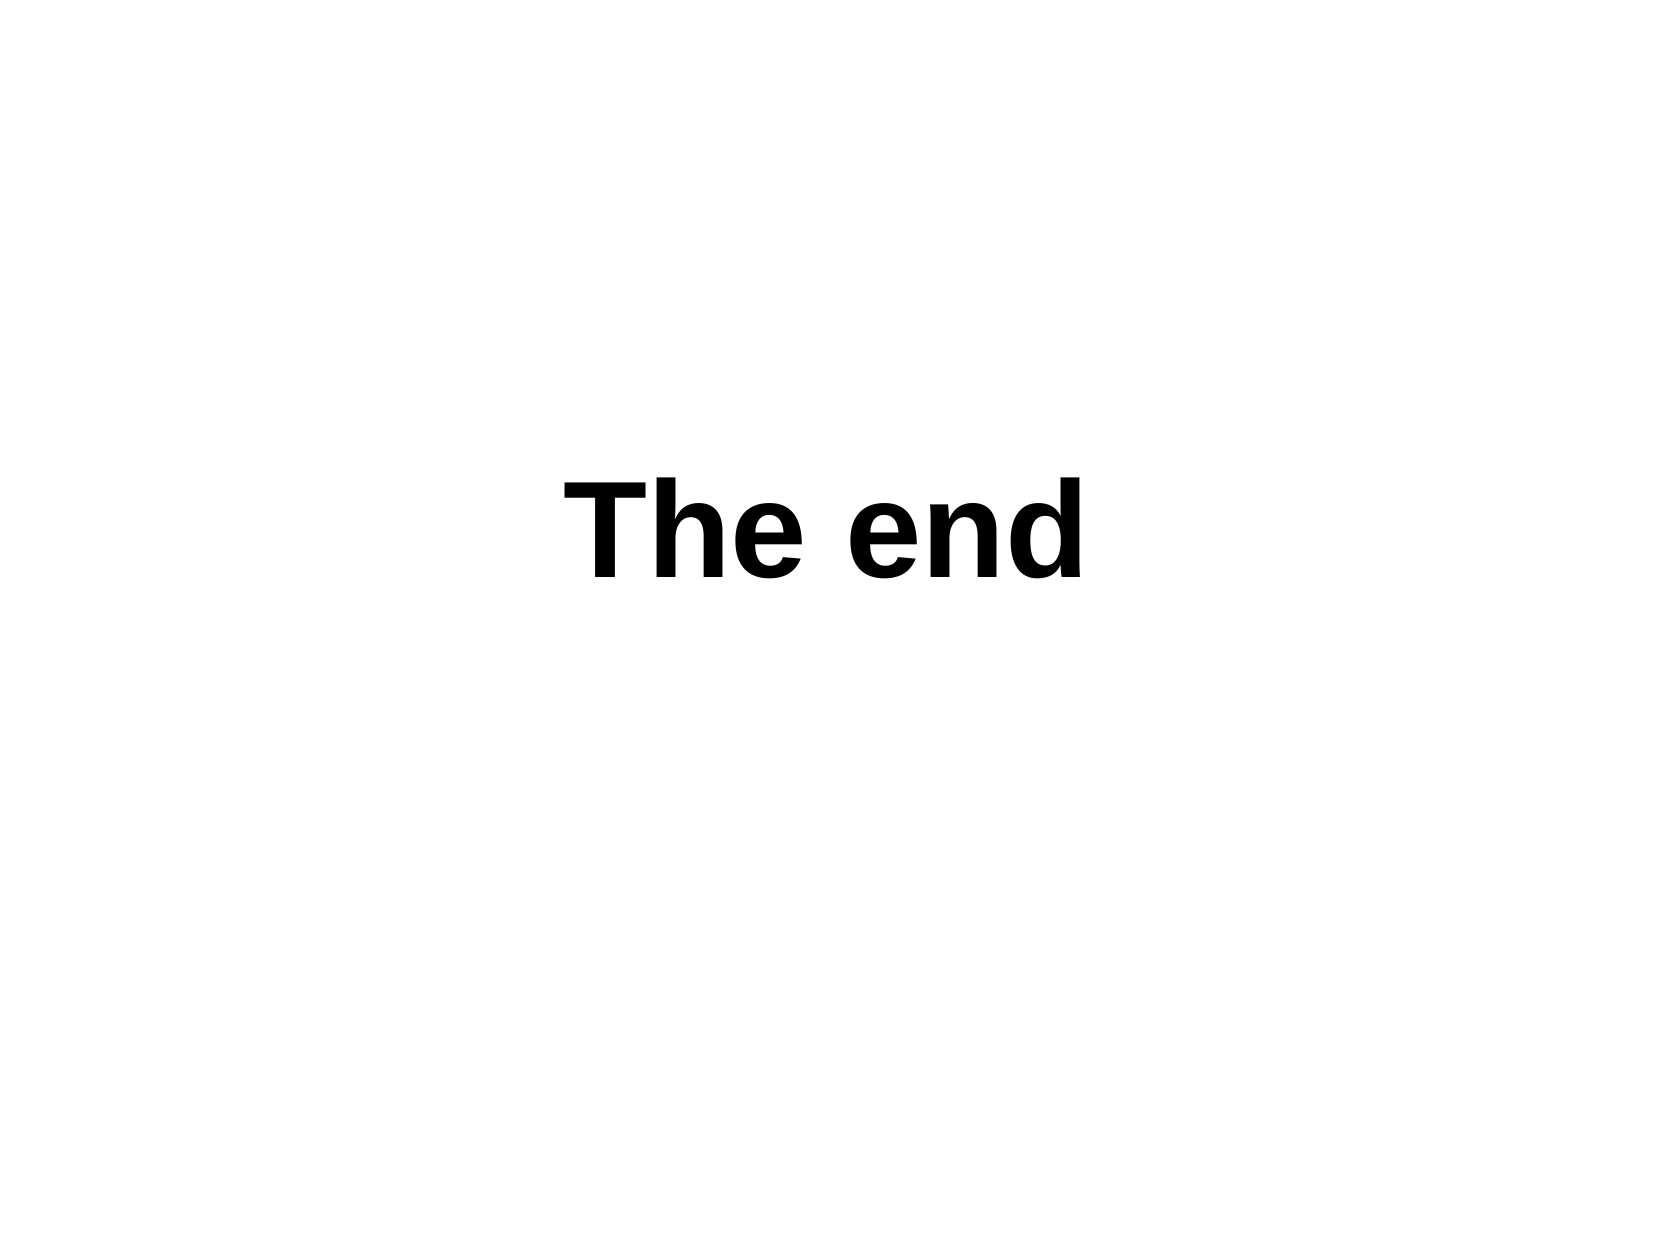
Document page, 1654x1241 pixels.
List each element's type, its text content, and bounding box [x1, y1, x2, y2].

subtitle The end [82, 49, 1571, 1010]
